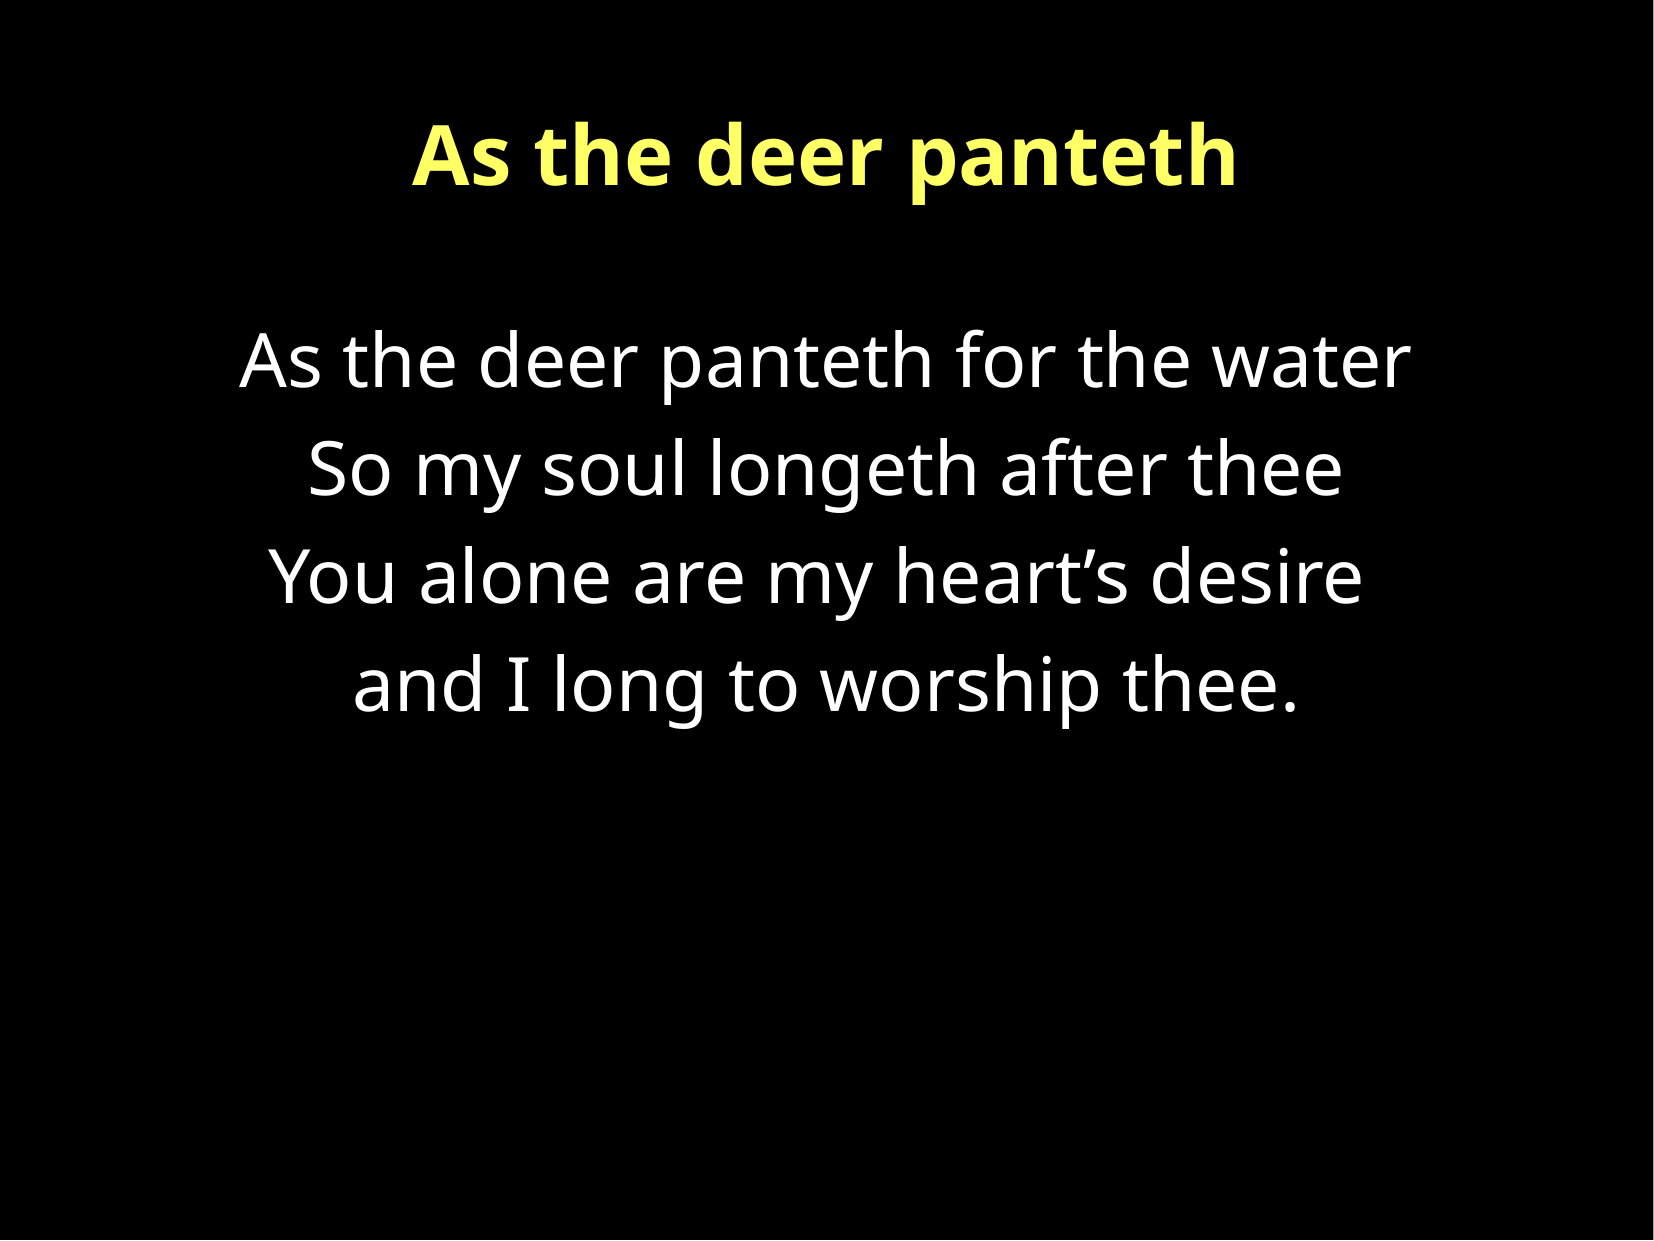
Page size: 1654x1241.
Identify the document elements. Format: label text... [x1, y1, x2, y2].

title As the deer panteth [0, 49, 1654, 257]
list As the deer panteth for the water So my soul longeth after thee You alone are my heart’s desire and I long to worship thee. [0, 307, 1654, 1027]
